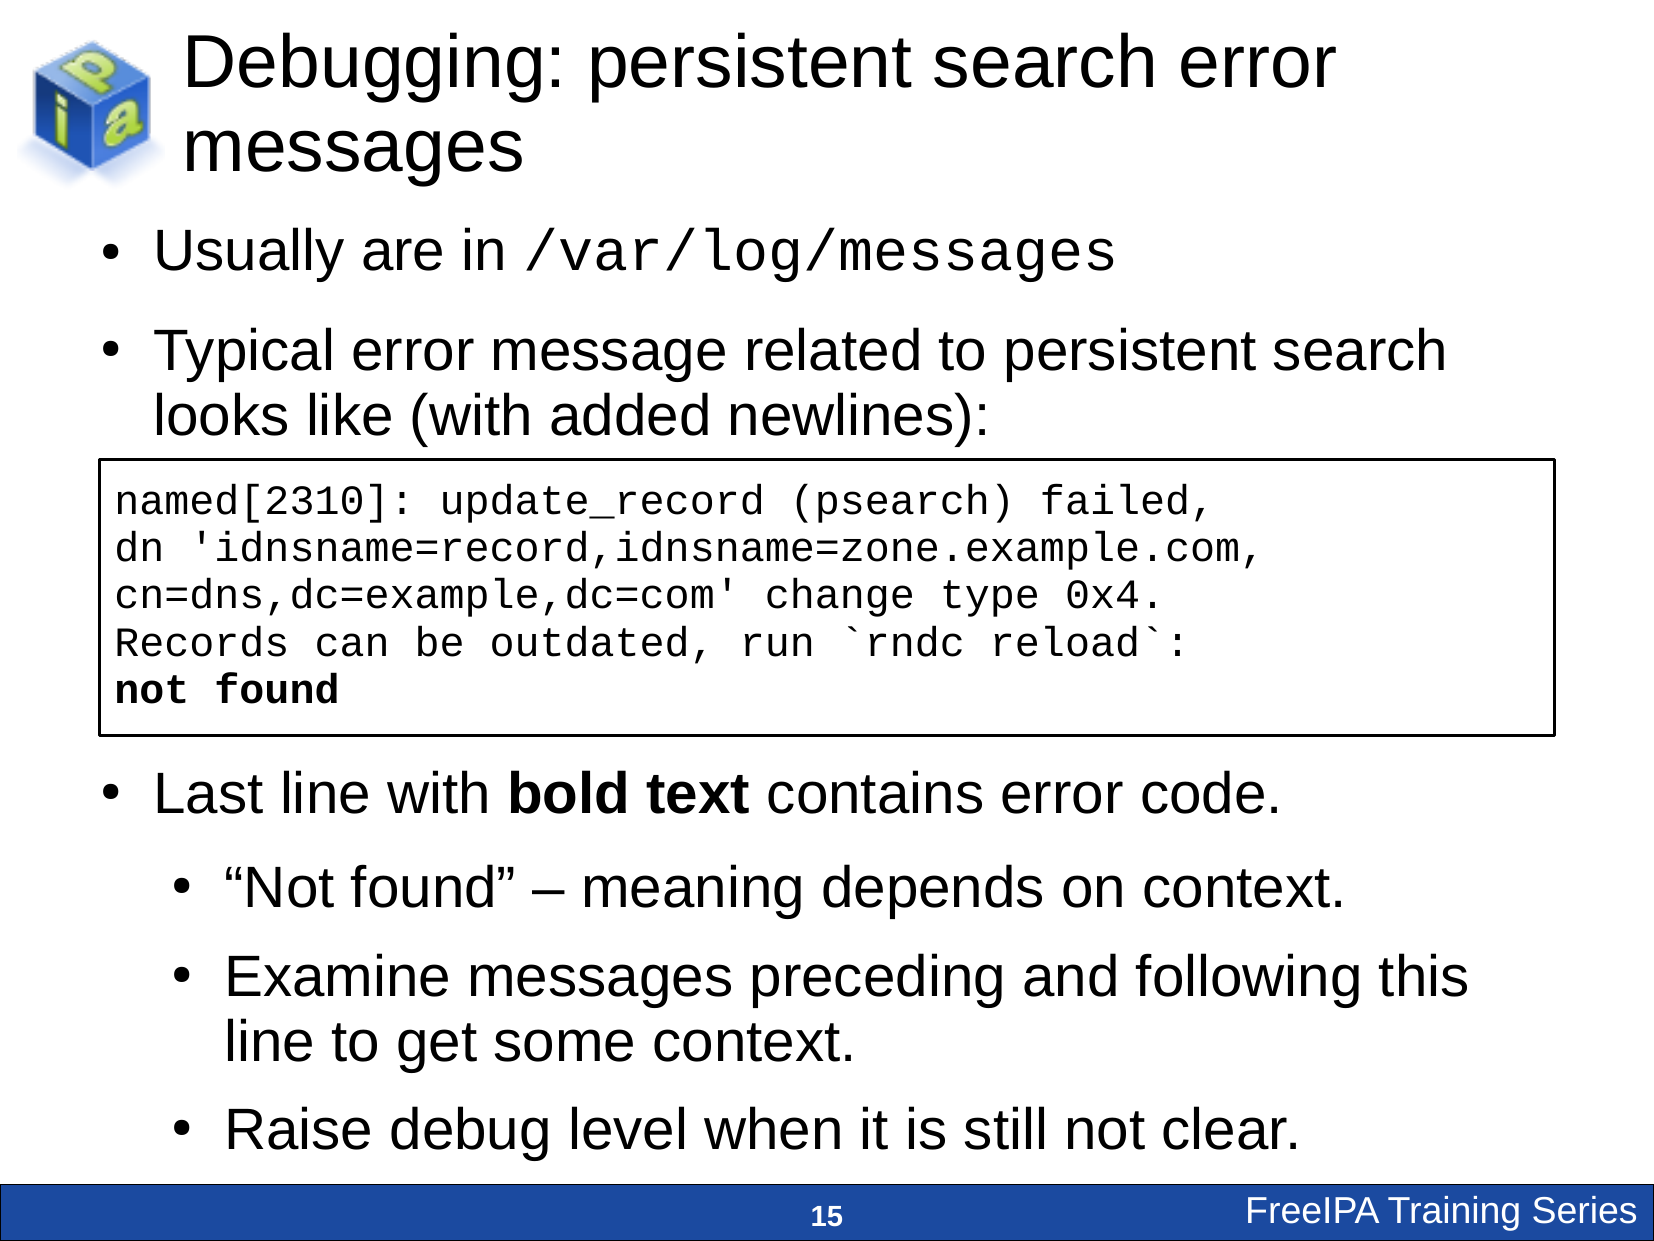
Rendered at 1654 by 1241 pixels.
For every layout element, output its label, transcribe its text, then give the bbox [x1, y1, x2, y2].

title Debugging: persistent search error messages [182, 19, 1579, 188]
picture [17, 34, 165, 193]
text_box named[2310]: update_record (psearch) failed, dn 'idnsname=record,idnsname=zone.example.com, cn=dns,dc=example,dc=com' change type 0x4. Records can be outdated, run `rndc reload`: not found [99, 459, 1555, 736]
list Usually are in /var/log/messages Typical error message related to persistent search looks like (with added newlines): Last line with bold text contains error code. “Not found” – meaning depends on context. Examine messages preceding and following this line to get some context. Raise debug level when it is still not clear. [82, 218, 1571, 1163]
